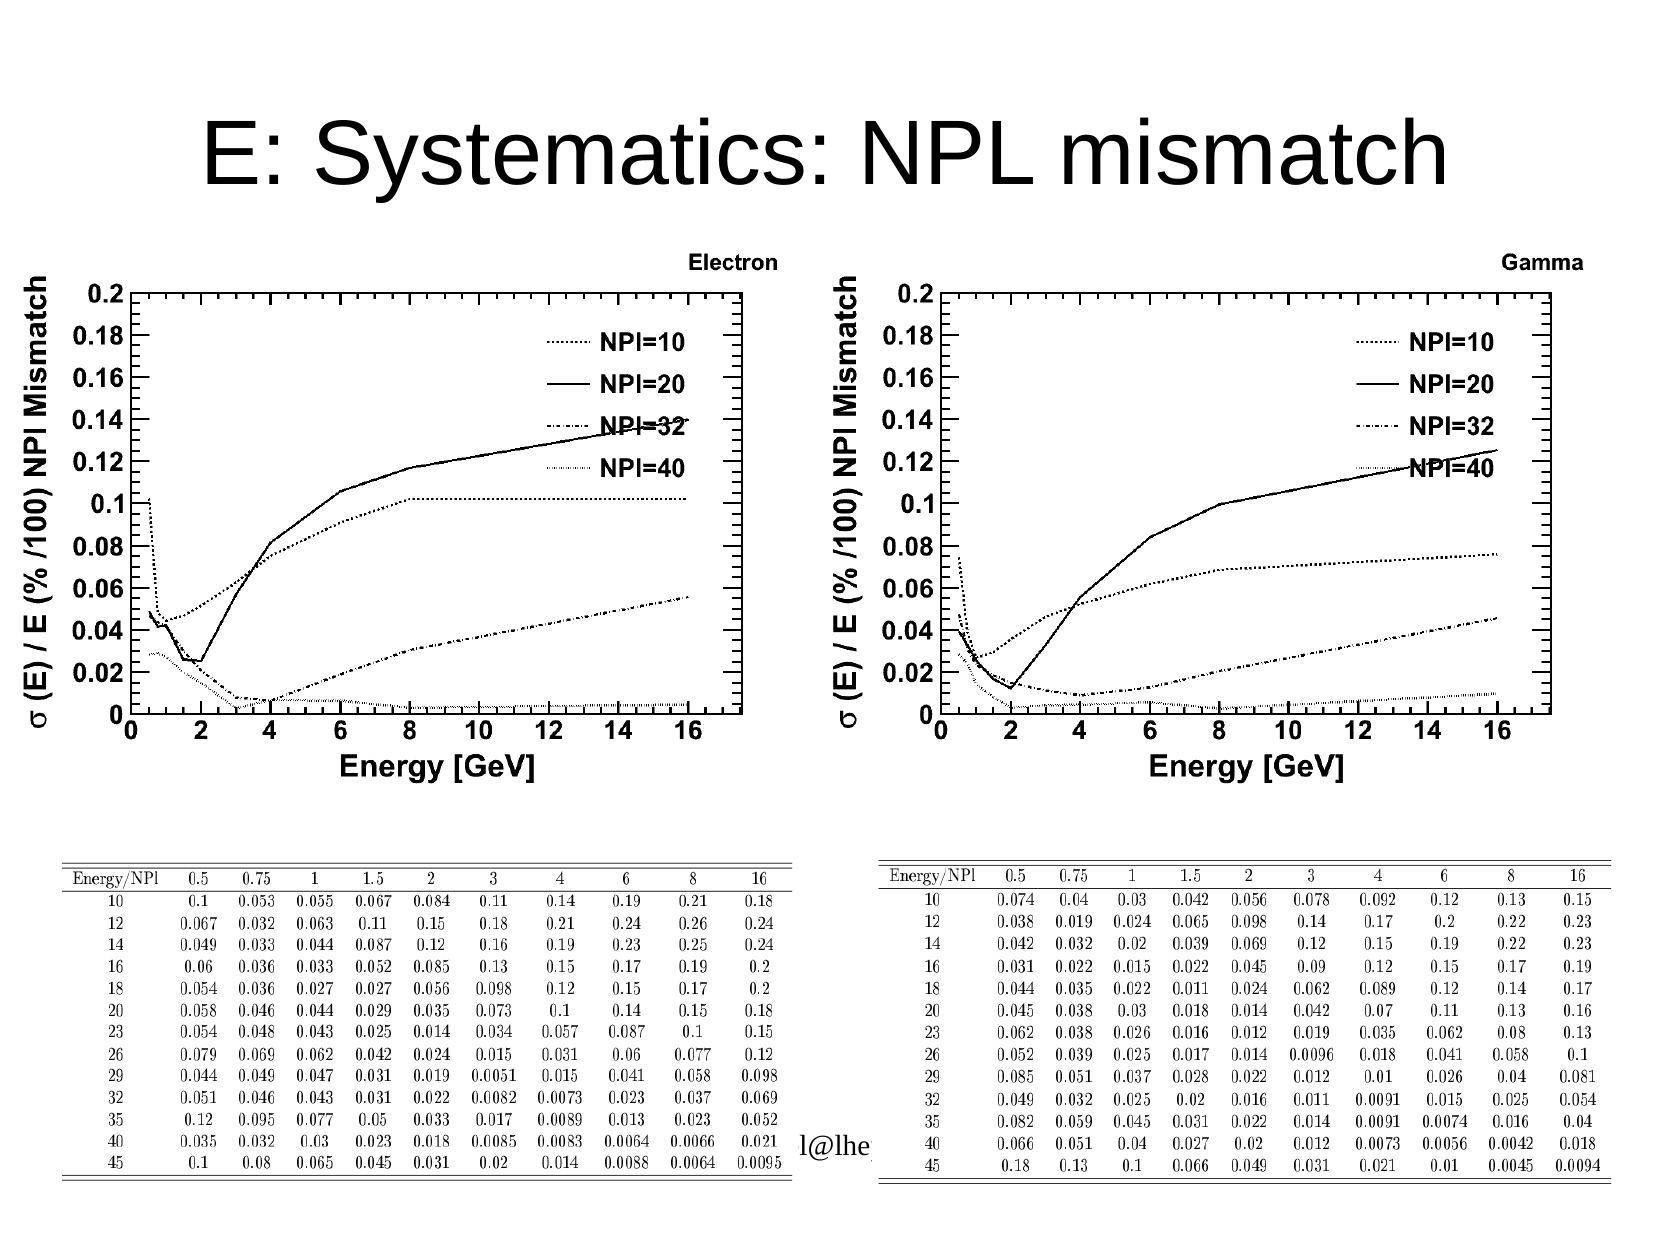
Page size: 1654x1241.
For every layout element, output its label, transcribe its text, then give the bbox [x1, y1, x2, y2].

picture [9, 236, 1632, 798]
picture [57, 856, 798, 1188]
picture [872, 856, 1613, 1188]
title E: Systematics: NPL mismatch [82, 49, 1571, 236]
